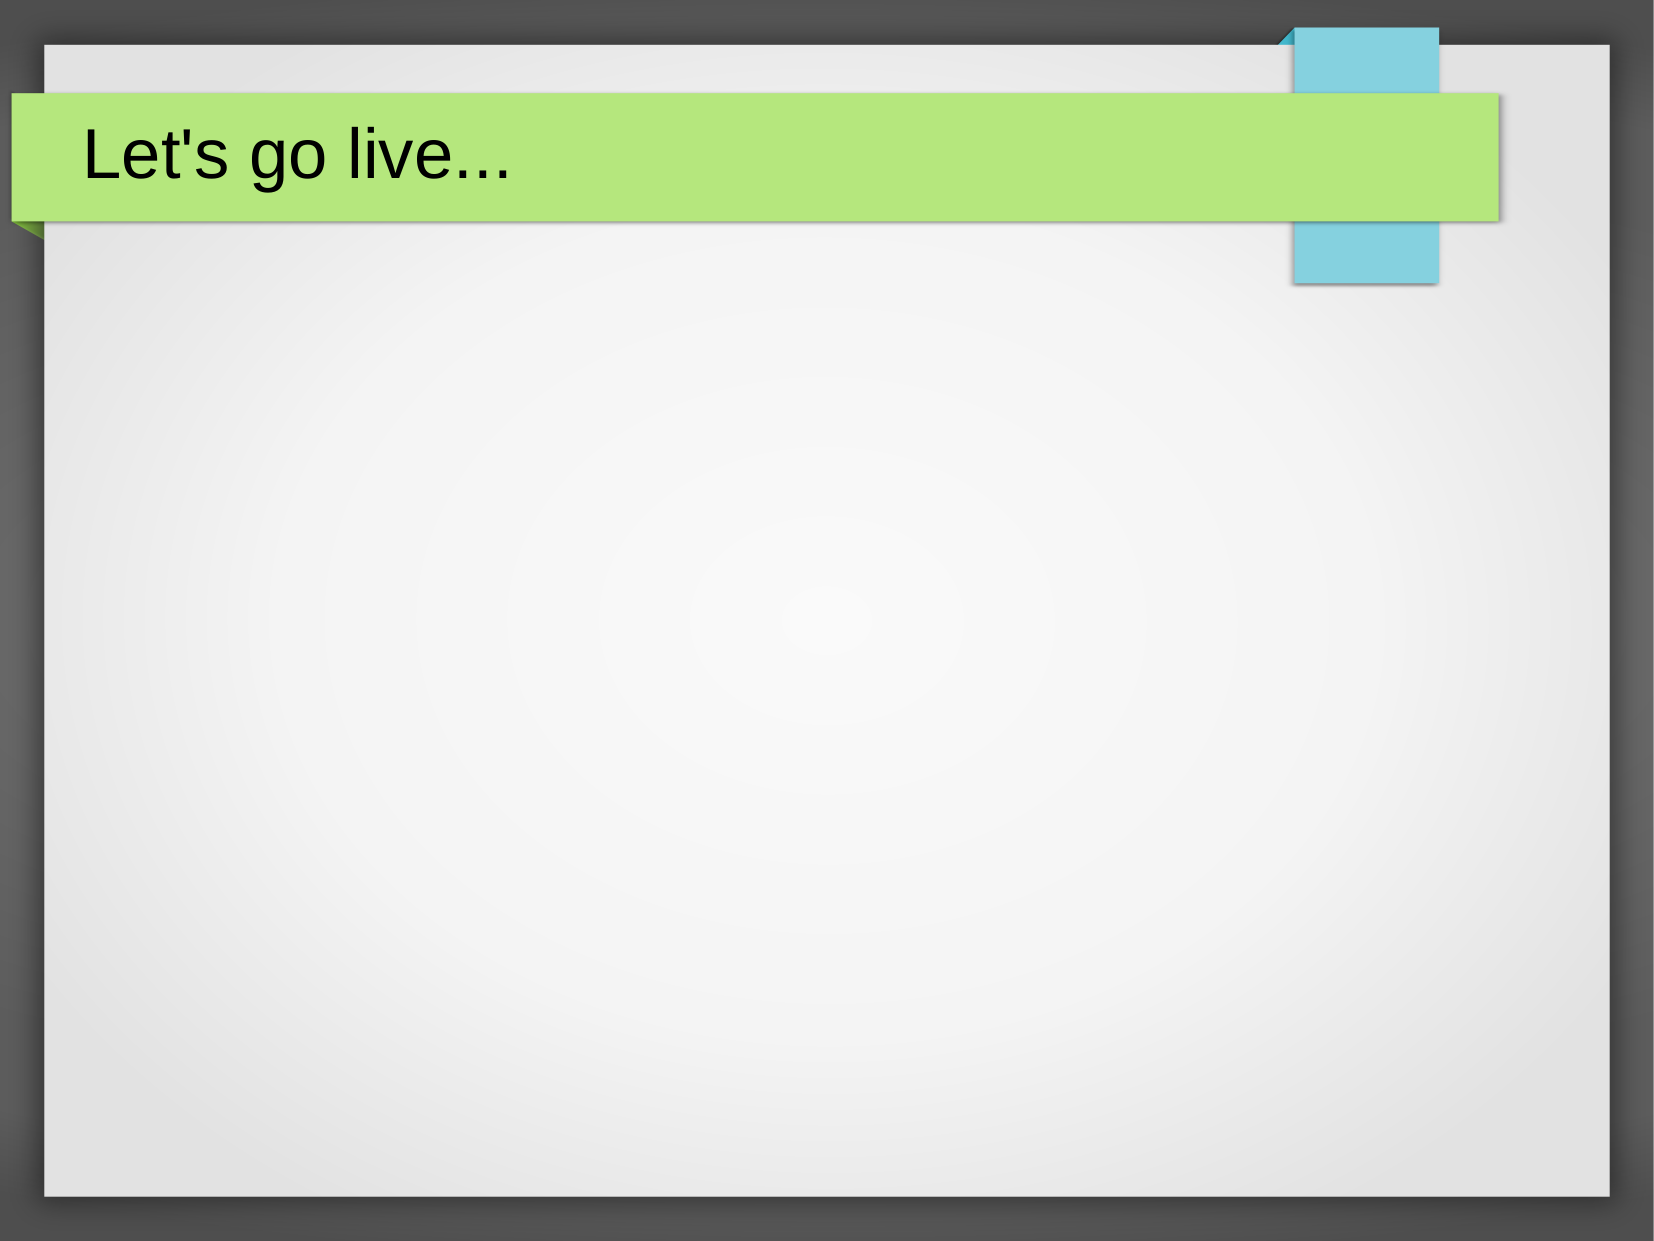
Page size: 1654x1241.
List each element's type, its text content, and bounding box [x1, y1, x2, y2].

title Let's go live... [82, 94, 1264, 213]
picture [0, 0, 1654, 1241]
